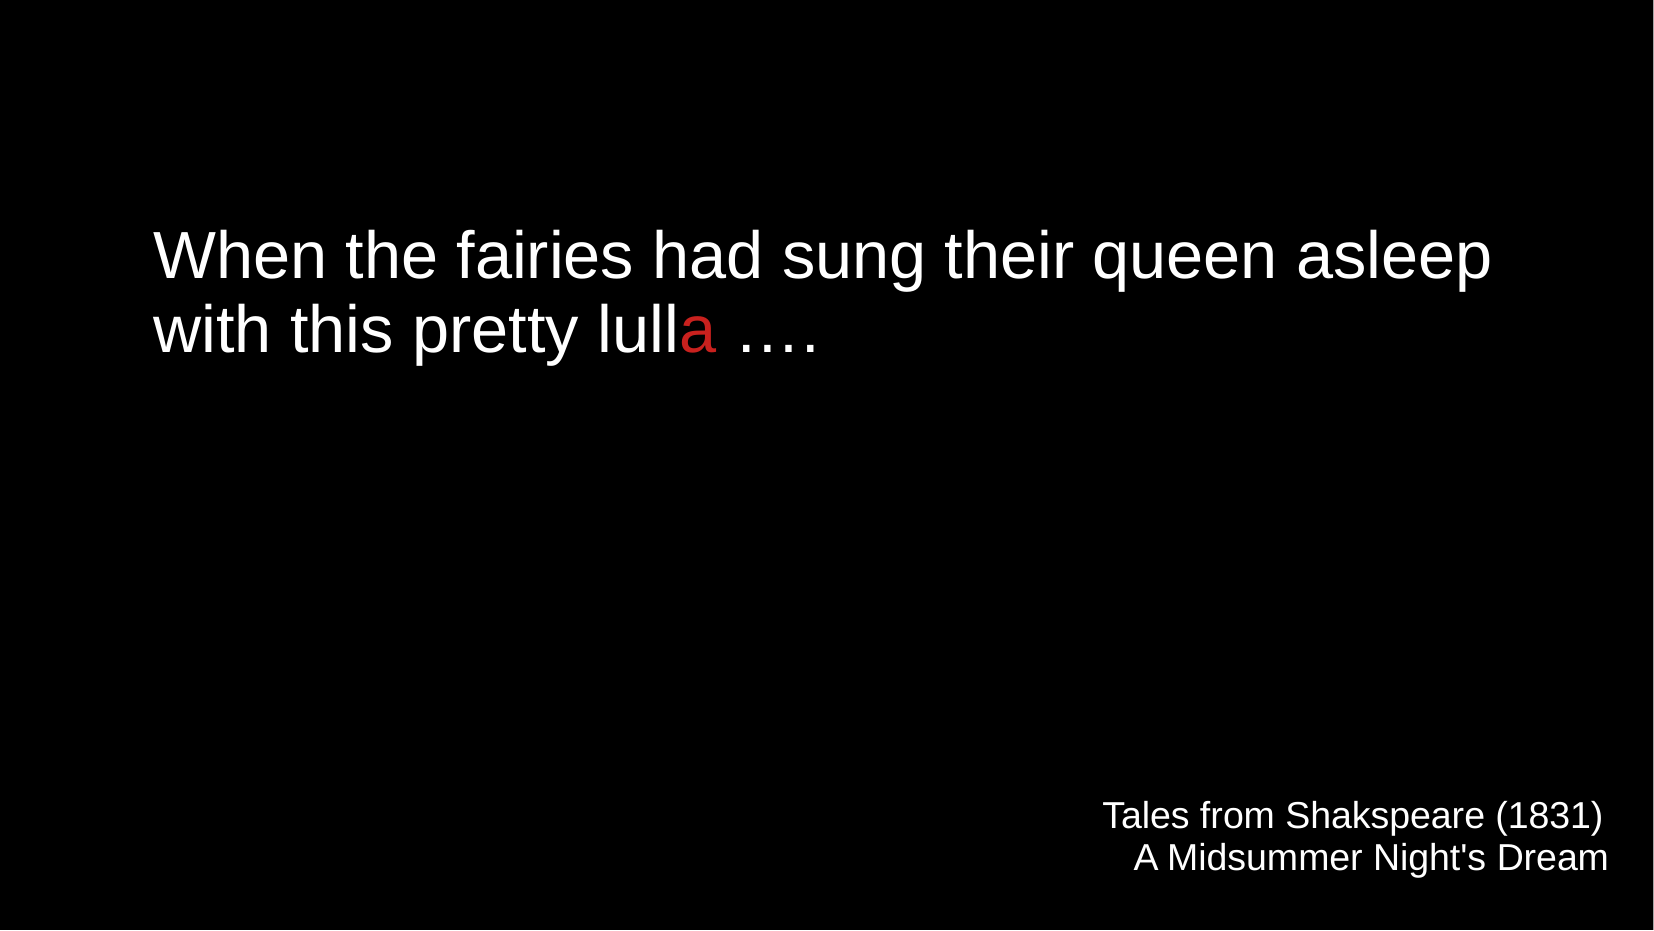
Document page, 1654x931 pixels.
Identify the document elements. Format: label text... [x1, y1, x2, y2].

list When the fairies had sung their queen asleep with this pretty lulla …. [82, 217, 1571, 758]
text_box Tales from Shakspeare (1831) A Midsummer Night's Dream [1087, 787, 1625, 887]
